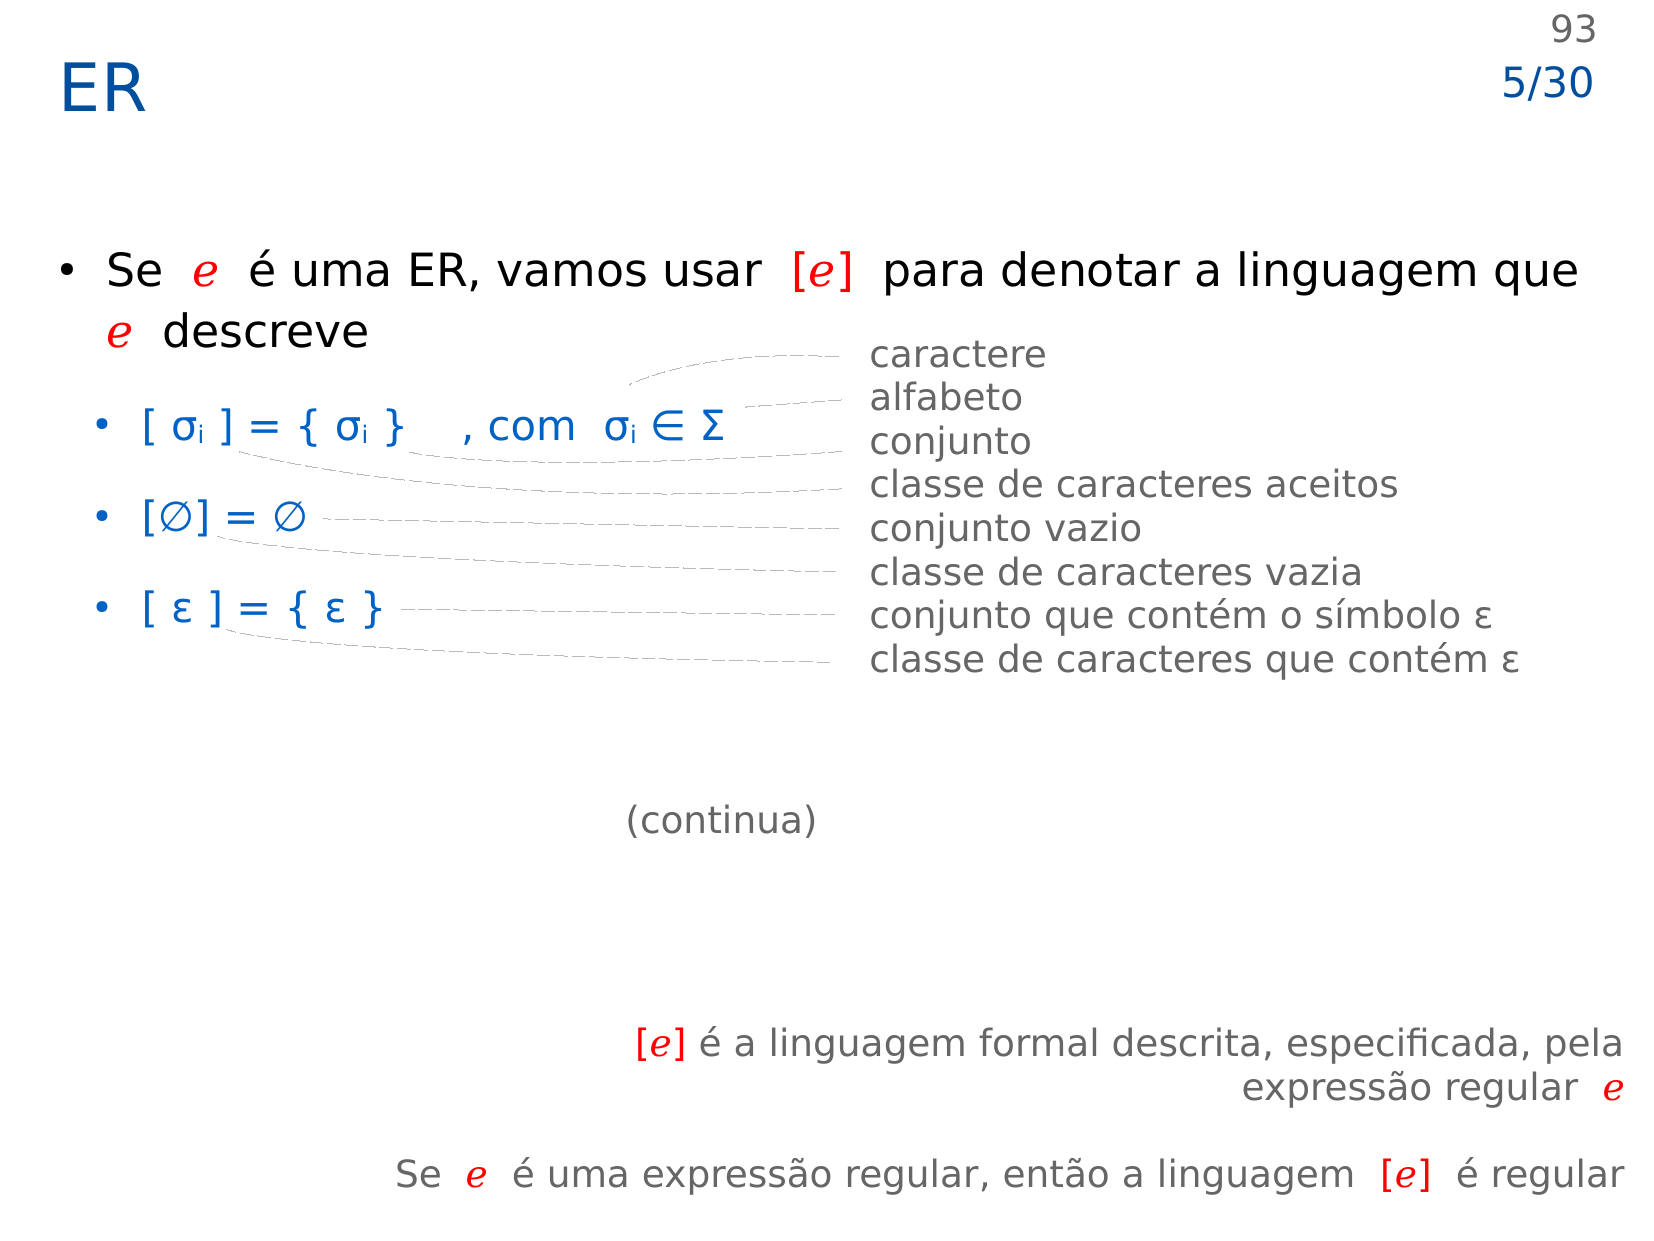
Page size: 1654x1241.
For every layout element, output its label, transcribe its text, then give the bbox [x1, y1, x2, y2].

title ER [59, 29, 1625, 148]
list Se ℯ é uma ER, vamos usar [ℯ] para denotar a linguagem que ℯ descreve [ σi ] = { σi } , com σi ∈ Σ [∅] = ∅ [ ε ] = { ε } [59, 236, 1595, 1211]
text_box (continua) [610, 791, 833, 850]
text_box caractere alfabeto conjunto classe de caracteres aceitos conjunto vazio classe de caracteres vazia conjunto que contém o símbolo ε classe de caracteres que contém ε [854, 325, 1537, 689]
text_box [ℯ] é a linguagem formal descrita, especificada, pela expressão regular ℯ Se ℯ é uma expressão regular, então a linguagem [ℯ] é regular [364, 1014, 1640, 1211]
text_box 93 [1375, 0, 1613, 64]
